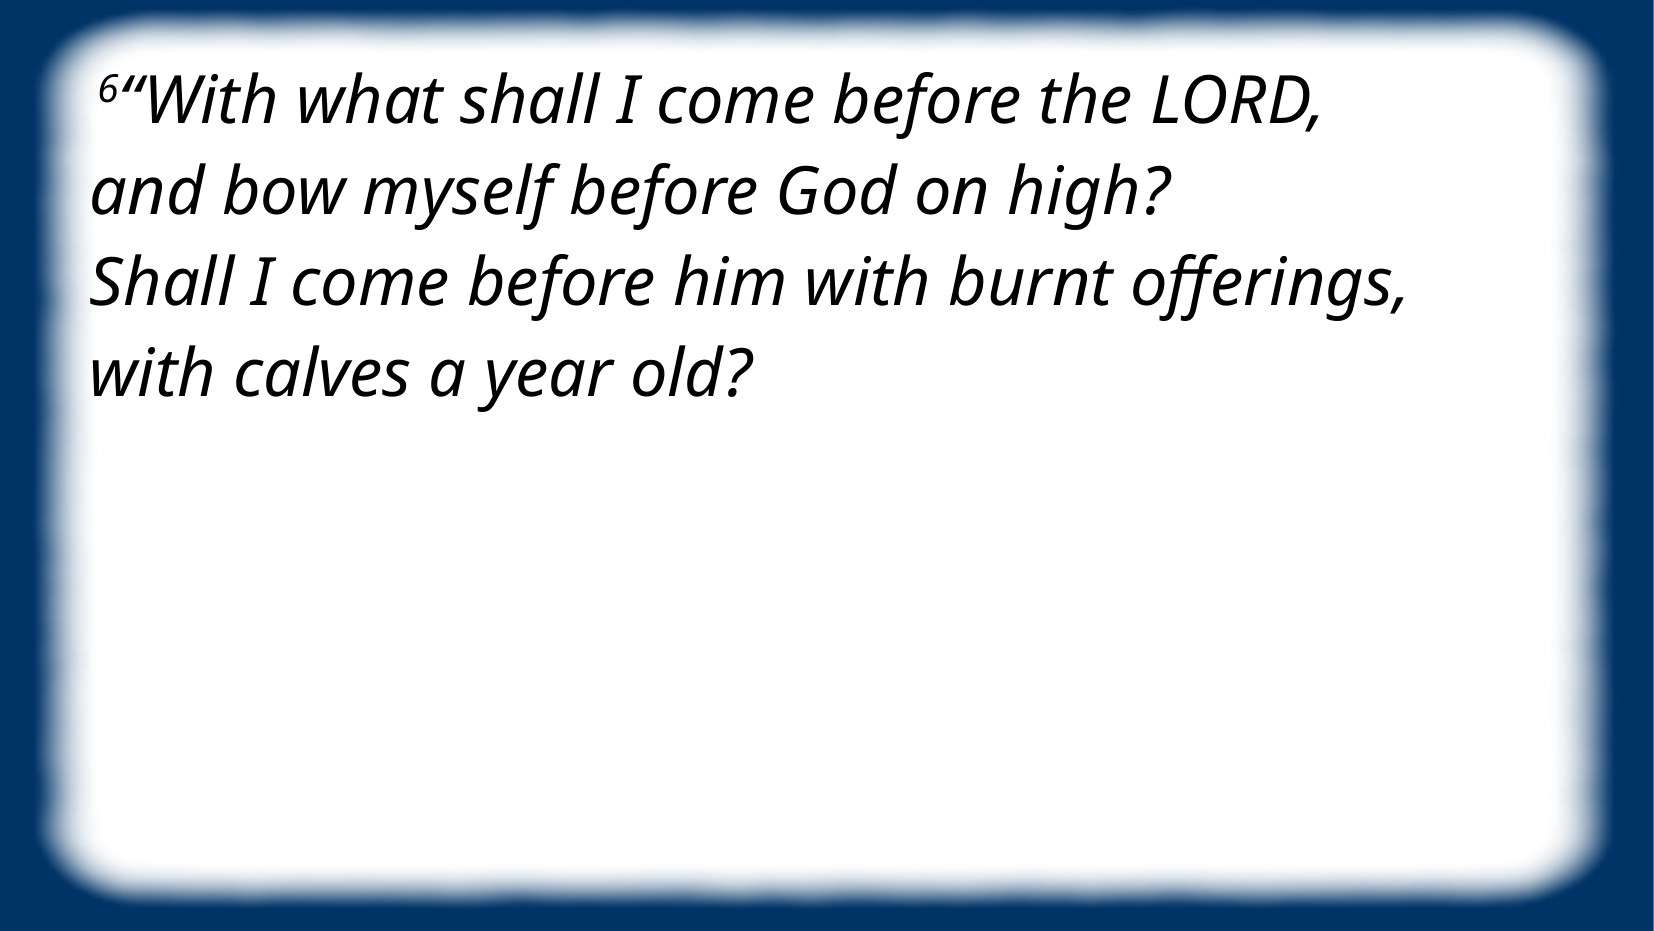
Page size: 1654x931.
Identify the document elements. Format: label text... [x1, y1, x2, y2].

text_box 6“With what shall I come before the LORD, and bow myself before God on high? Shall I come before him with burnt offerings, with calves a year old? [75, 45, 1576, 415]
picture [0, 0, 1654, 931]
